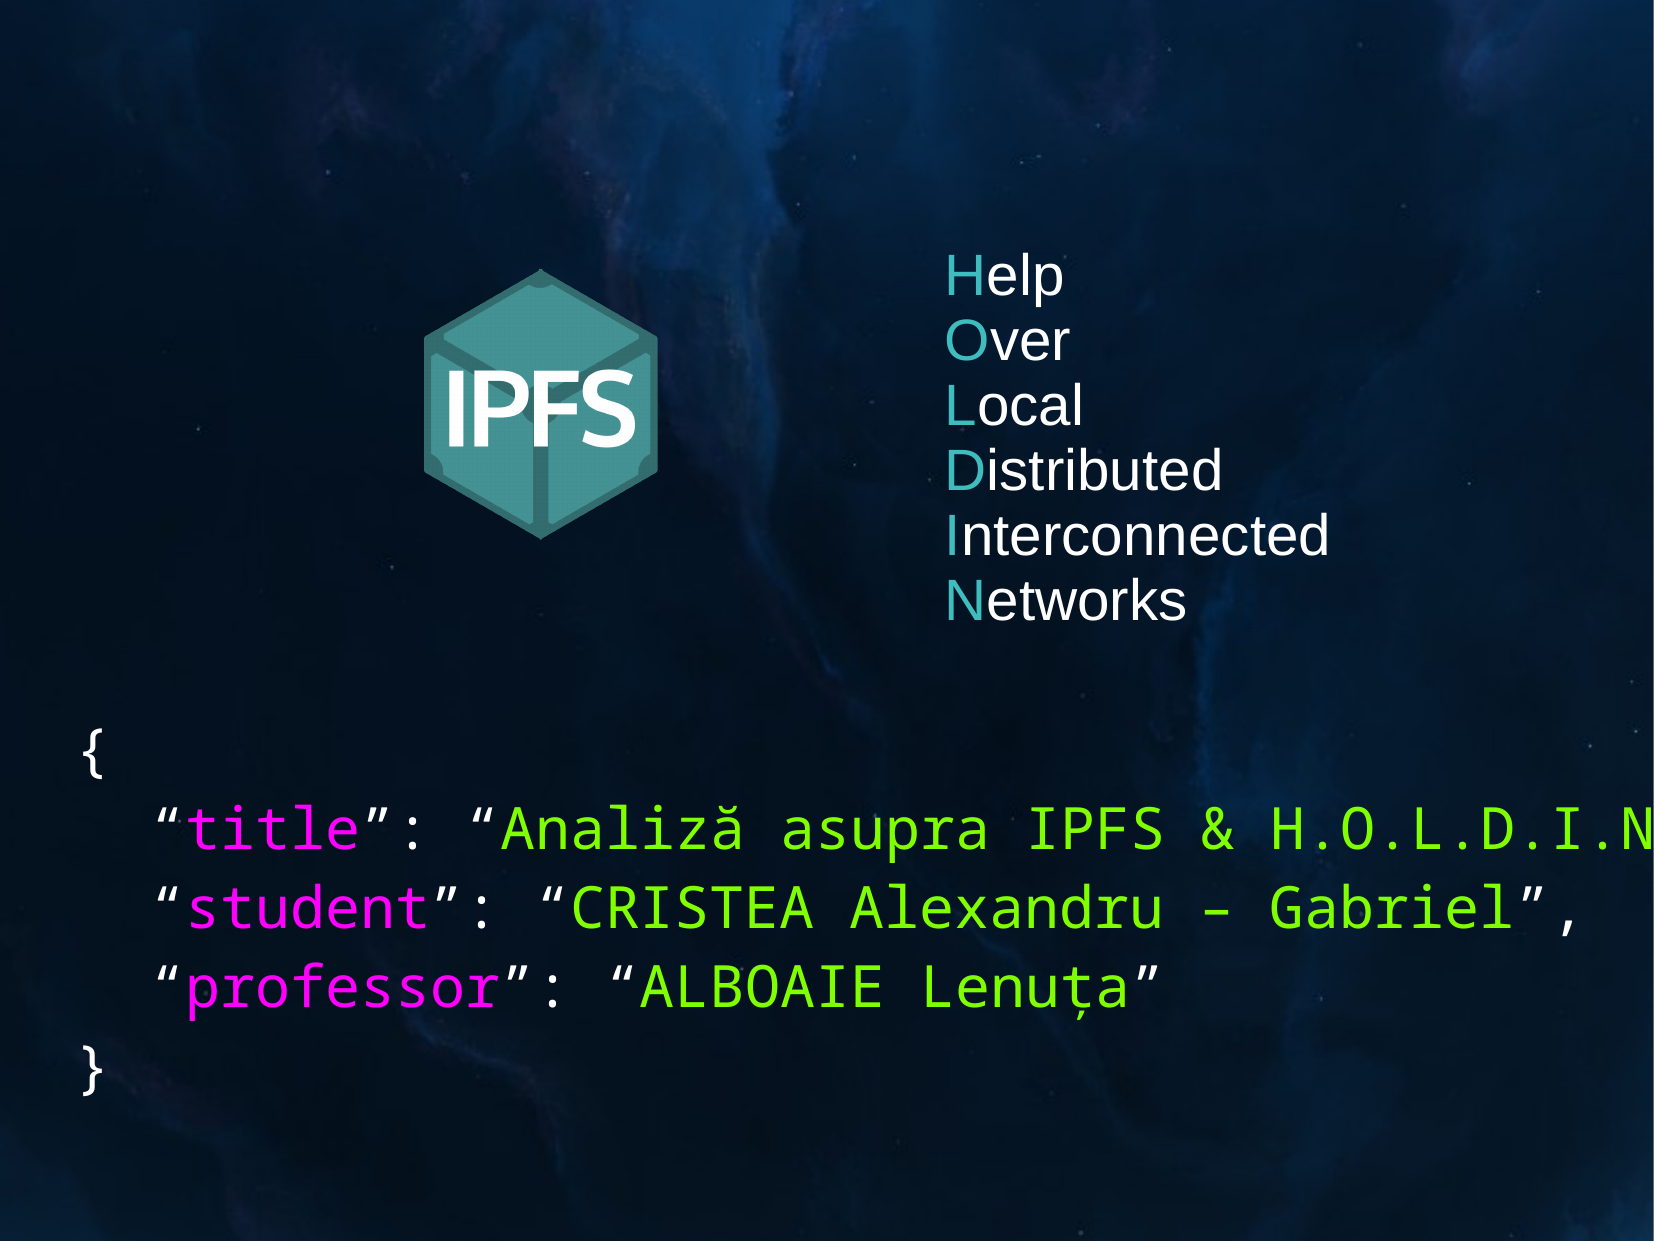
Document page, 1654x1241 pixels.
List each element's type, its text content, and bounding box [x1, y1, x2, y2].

picture [0, 0, 1654, 1241]
subtitle { “title”: “Analiză asupra IPFS & H.O.L.D.I.N”, “student”: “CRISTEA Alexandru – Gabriel”, “professor”: “ALBOAIE Lenuța” } [75, 731, 1654, 1081]
text_box Help Over Local Distributed Interconnected Networks [930, 235, 1471, 639]
